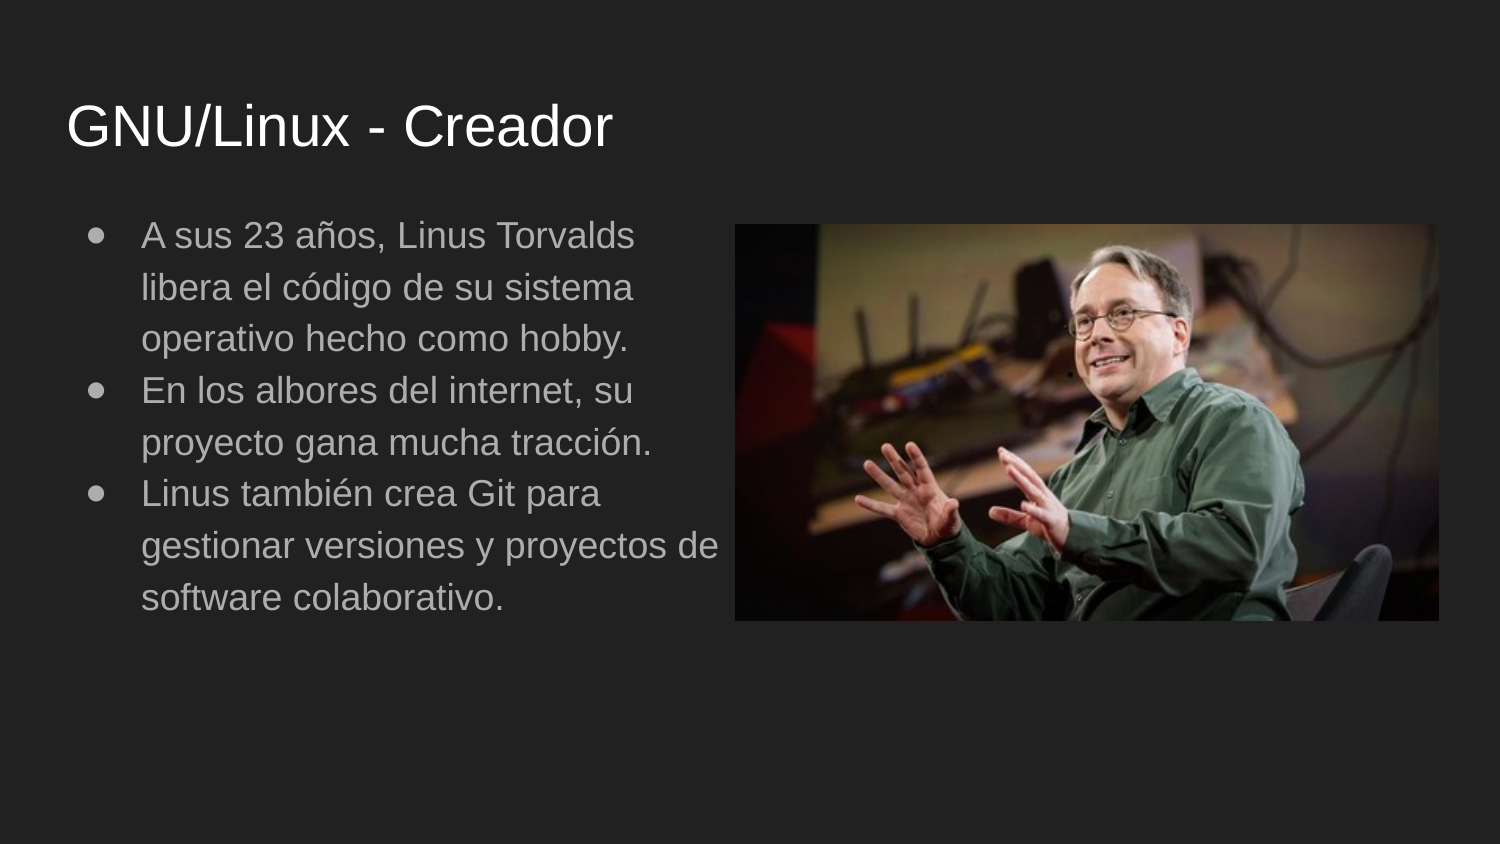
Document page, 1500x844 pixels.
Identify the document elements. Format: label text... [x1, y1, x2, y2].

picture [735, 224, 1439, 621]
list A sus 23 años, Linus Torvalds libera el código de su sistema operativo hecho como hobby. En los albores del internet, su proyecto gana mucha tracción. Linus también crea Git para gestionar versiones y proyectos de software colaborativo. [51, 189, 750, 750]
title GNU/Linux - Creador [51, 72, 1449, 167]
